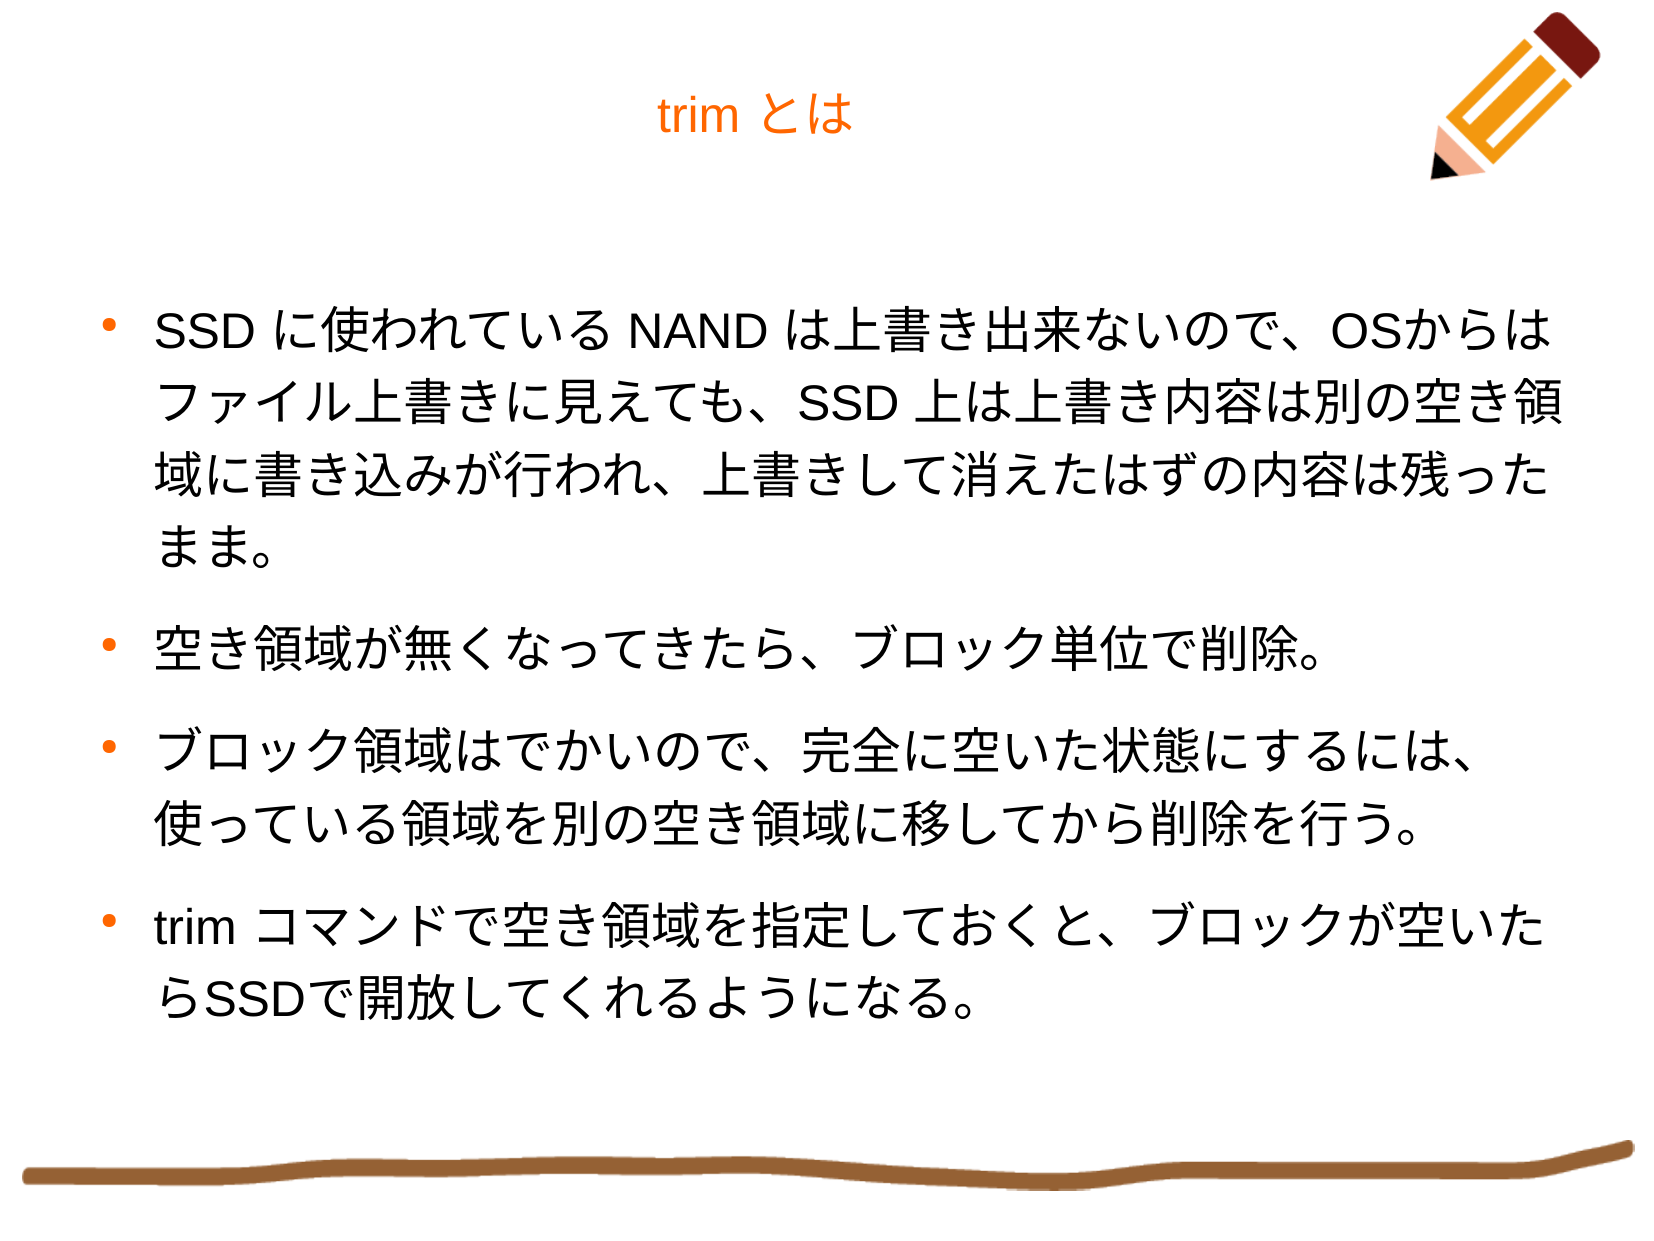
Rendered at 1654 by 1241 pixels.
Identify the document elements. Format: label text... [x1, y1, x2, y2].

list SSD に使われている NAND は上書き出来ないので、OSからはファイル上書きに見えても、SSD 上は上書き内容は別の空き領域に書き込みが行われ、上書きして消えたはずの内容は残ったまま。 空き領域が無くなってきたら、ブロック単位で削除。 ブロック領域はでかいので、完全に空いた状態にするには、使っている領域を別の空き領域に移してから削除を行う。 trim コマンドで空き領域を指定しておくと、ブロックが空いたらSSDで開放してくれるようになる。 [82, 290, 1571, 1122]
title trim とは [82, 49, 1430, 172]
picture [22, 1140, 1635, 1191]
picture [1430, 12, 1601, 181]
